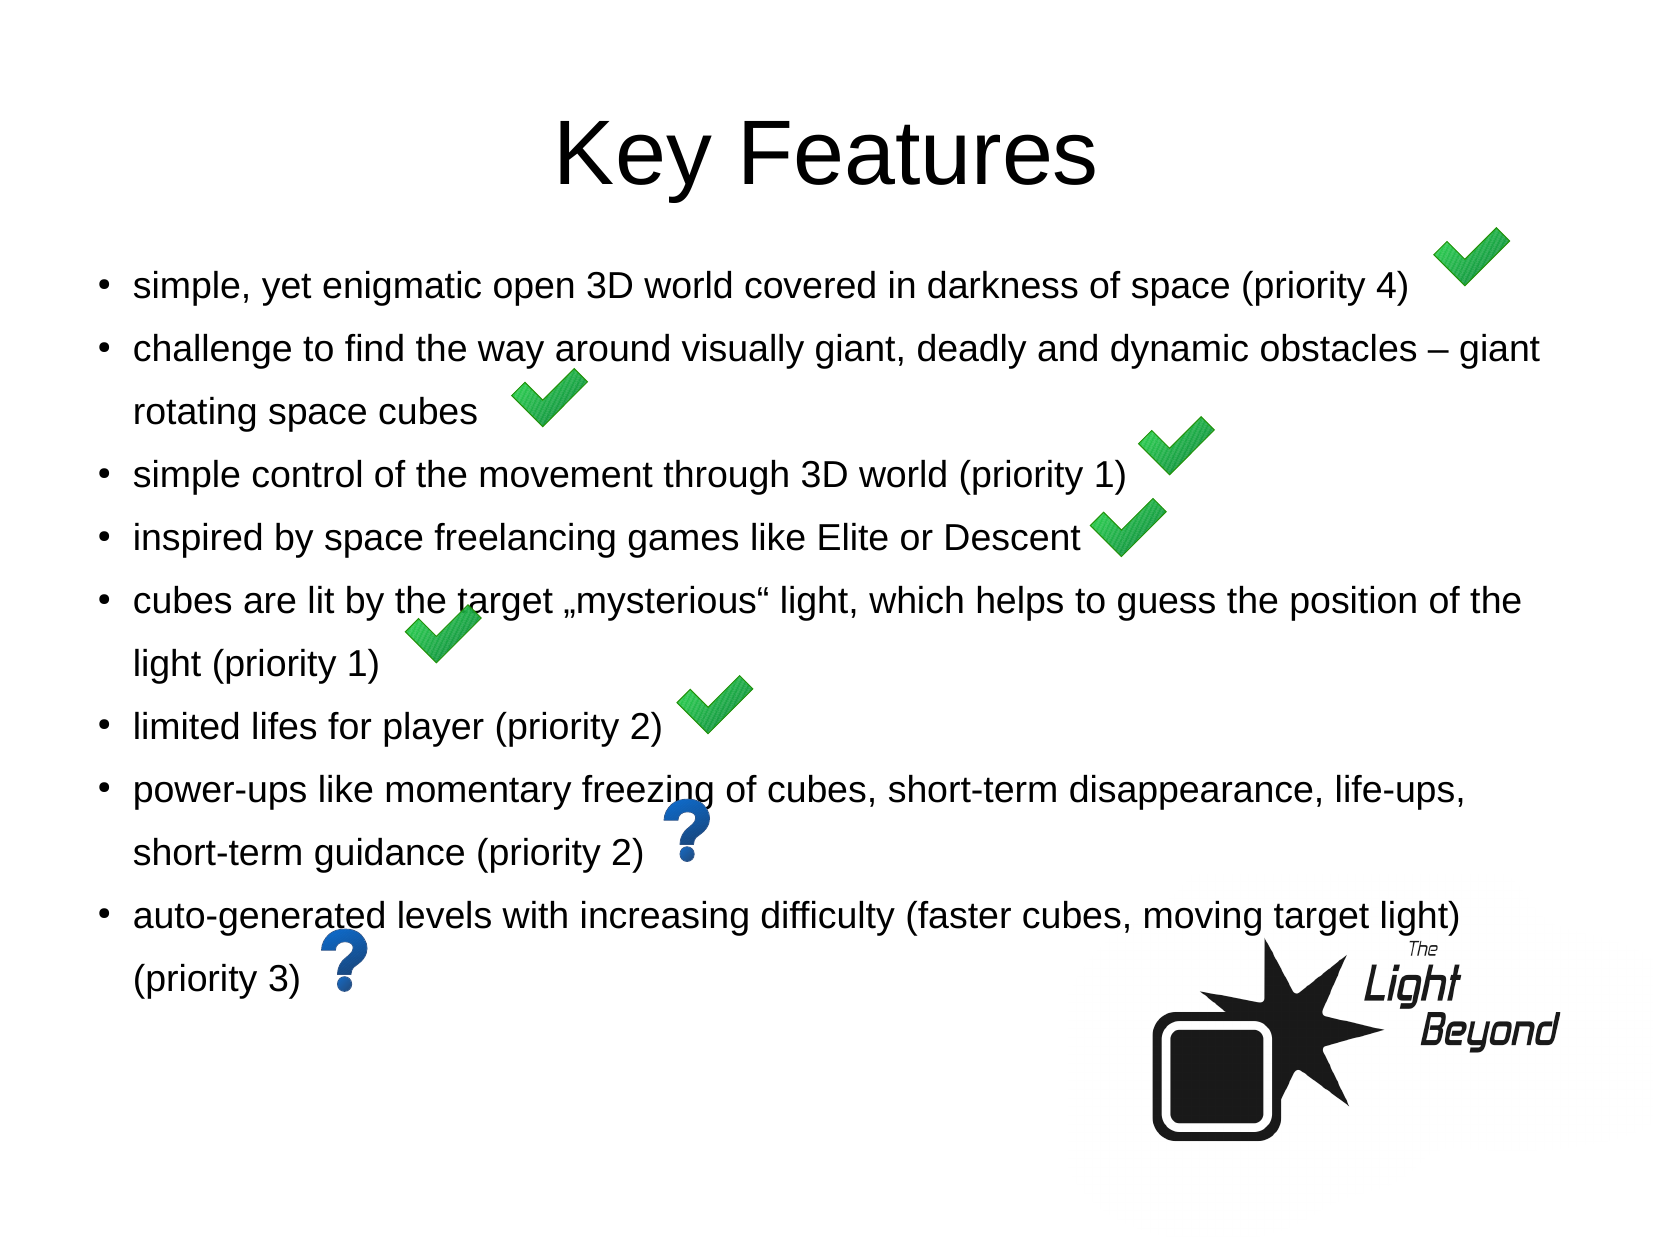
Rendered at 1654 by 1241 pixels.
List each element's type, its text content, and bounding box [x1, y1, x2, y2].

text_box simple, yet enigmatic open 3D world covered in darkness of space (priority 4) challenge to find the way around visually giant, deadly and dynamic obstacles – giant rotating space cubes simple control of the movement through 3D world (priority 1) inspired by space freelancing games like Elite or Descent cubes are lit by the target „mysterious“ light, which helps to guess the position of the light (priority 1) limited lifes for player (priority 2) power-ups like momentary freezing of cubes, short-term disappearance, life-ups, short-term guidance (priority 2) auto-generated levels with increasing difficulty (faster cubes, moving target light) (priority 3) [82, 236, 1571, 986]
title Key Features [82, 49, 1571, 236]
picture [1418, 201, 1524, 308]
picture [1068, 874, 1654, 1237]
picture [645, 786, 733, 875]
picture [496, 342, 602, 448]
picture [302, 916, 390, 1004]
picture [661, 649, 767, 756]
picture [389, 578, 496, 685]
picture [1074, 390, 1229, 578]
